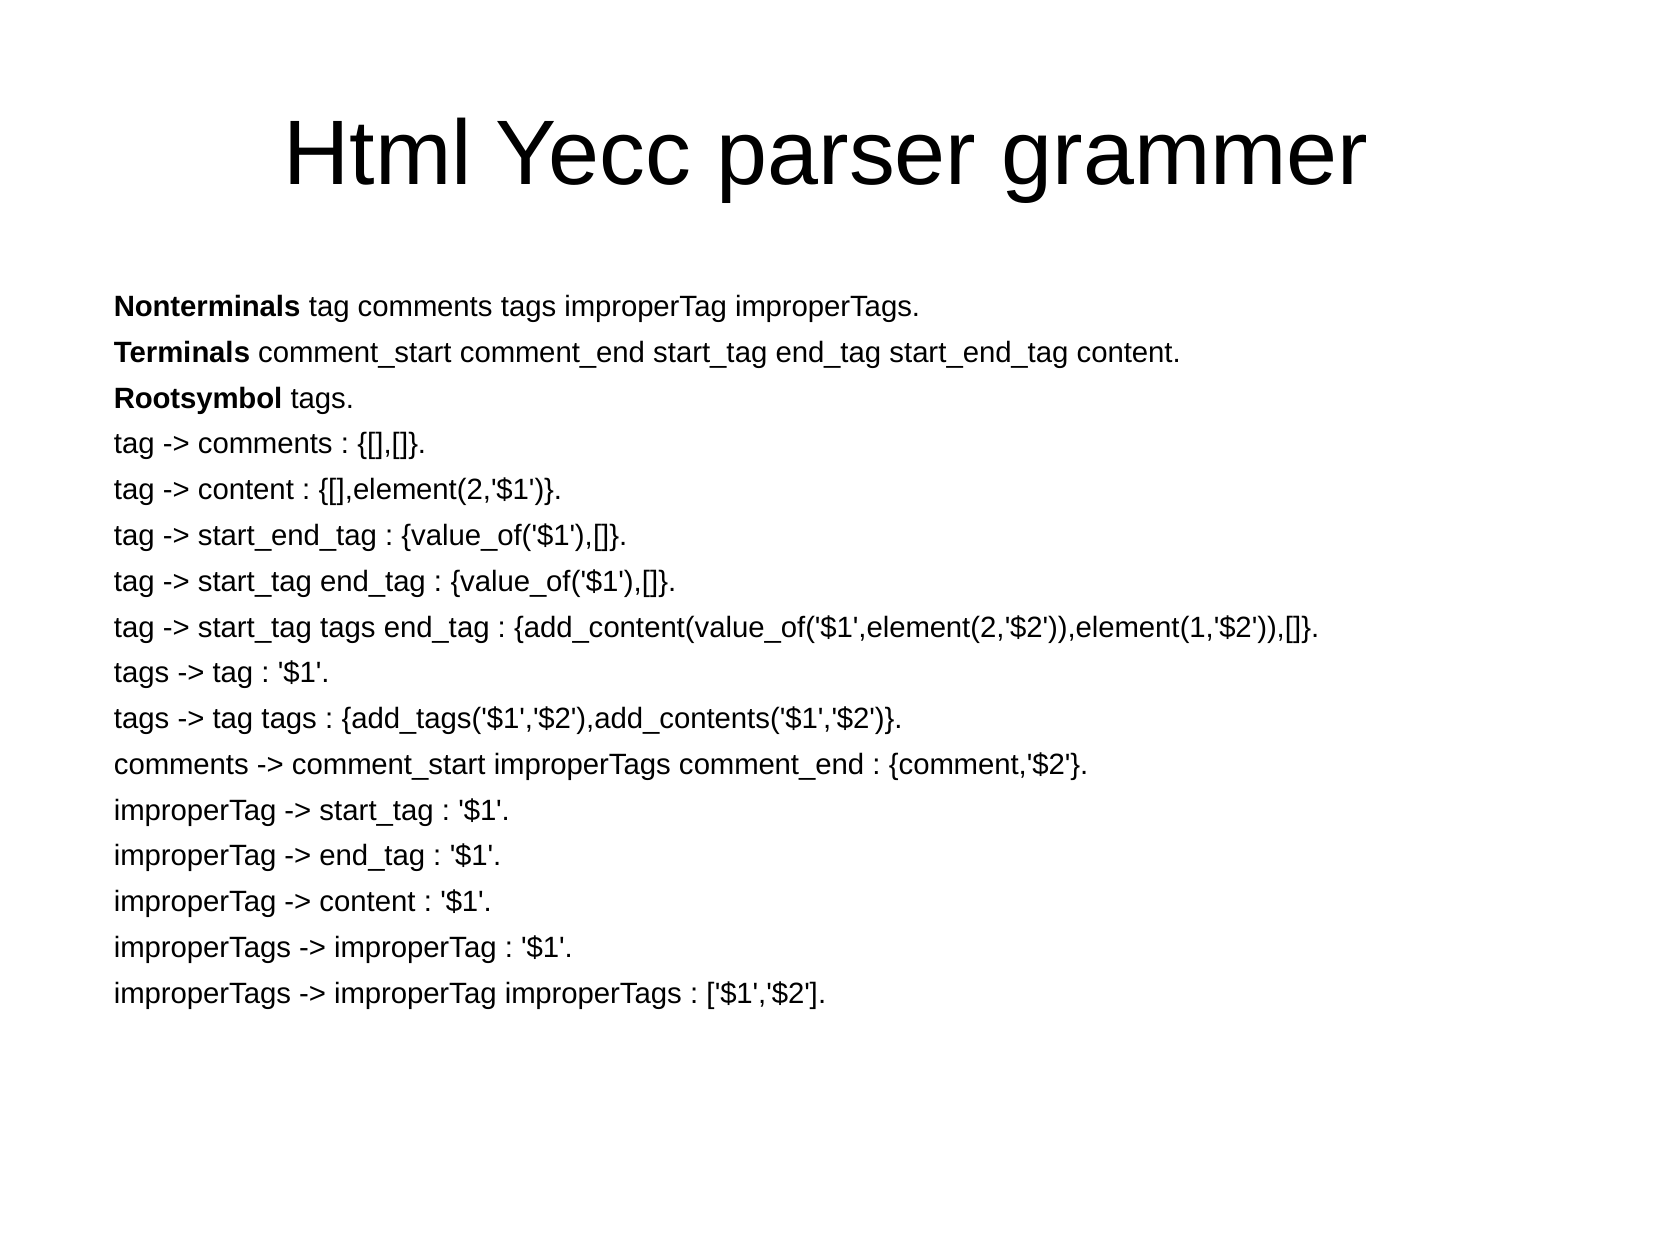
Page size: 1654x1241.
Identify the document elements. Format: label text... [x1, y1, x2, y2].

list Nonterminals tag comments tags improperTag improperTags. Terminals comment_start comment_end start_tag end_tag start_end_tag content. Rootsymbol tags. tag -> comments : {[],[]}. tag -> content : {[],element(2,'$1')}. tag -> start_end_tag : {value_of('$1'),[]}. tag -> start_tag end_tag : {value_of('$1'),[]}. tag -> start_tag tags end_tag : {add_content(value_of('$1',element(2,'$2')),element(1,'$2')),[]}. tags -> tag : '$1'. tags -> tag tags : {add_tags('$1','$2'),add_contents('$1','$2')}. comments -> comment_start improperTags comment_end : {comment,'$2'}. improperTag -> start_tag : '$1'. improperTag -> end_tag : '$1'. improperTag -> content : '$1'. improperTags -> improperTag : '$1'. improperTags -> improperTag improperTags : ['$1','$2']. [82, 290, 1571, 1010]
title Html Yecc parser grammer [82, 49, 1571, 257]
